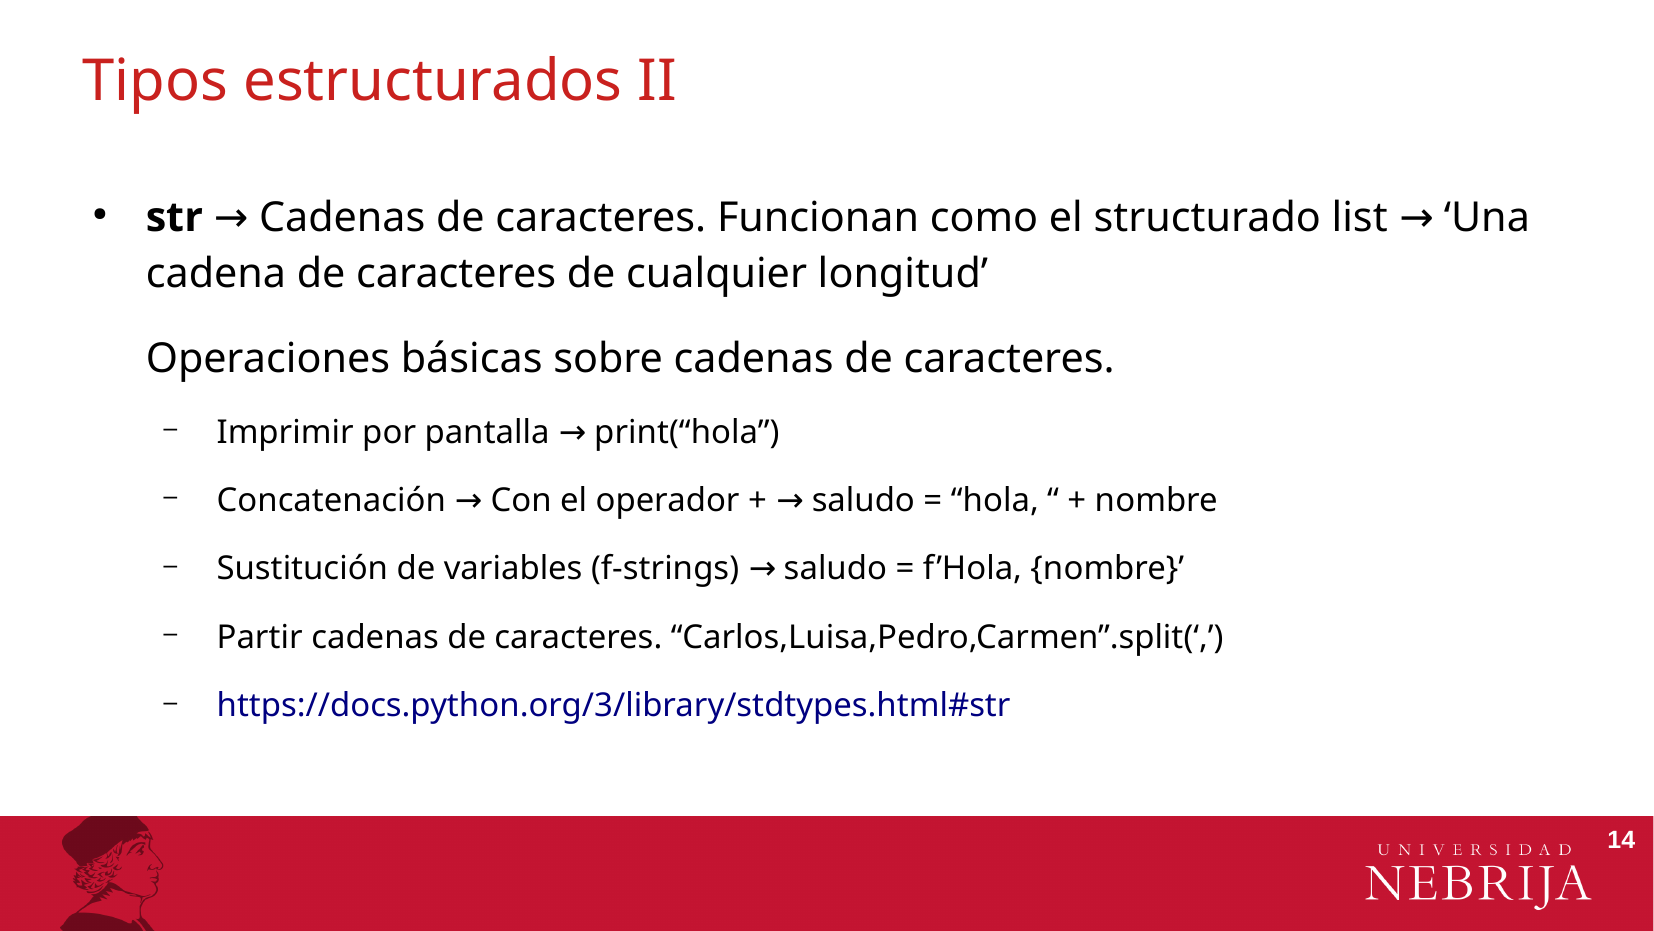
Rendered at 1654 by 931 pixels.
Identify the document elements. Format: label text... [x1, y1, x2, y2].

title Tipos estructurados II [82, 0, 1571, 156]
list str → Cadenas de caracteres. Funcionan como el structurado list → ‘Una cadena de caracteres de cualquier longitud’ Operaciones básicas sobre cadenas de caracteres. Imprimir por pantalla → print(“hola”) Concatenación → Con el operador + → saludo = “hola, “ + nombre Sustitución de variables (f-strings) → saludo = f’Hola, {nombre}’ Partir cadenas de caracteres. “Carlos,Luisa,Pedro,Carmen”.split(‘,’) https://docs.python.org/3/library/stdtypes.html#str [75, 187, 1576, 788]
picture [0, 816, 1654, 931]
